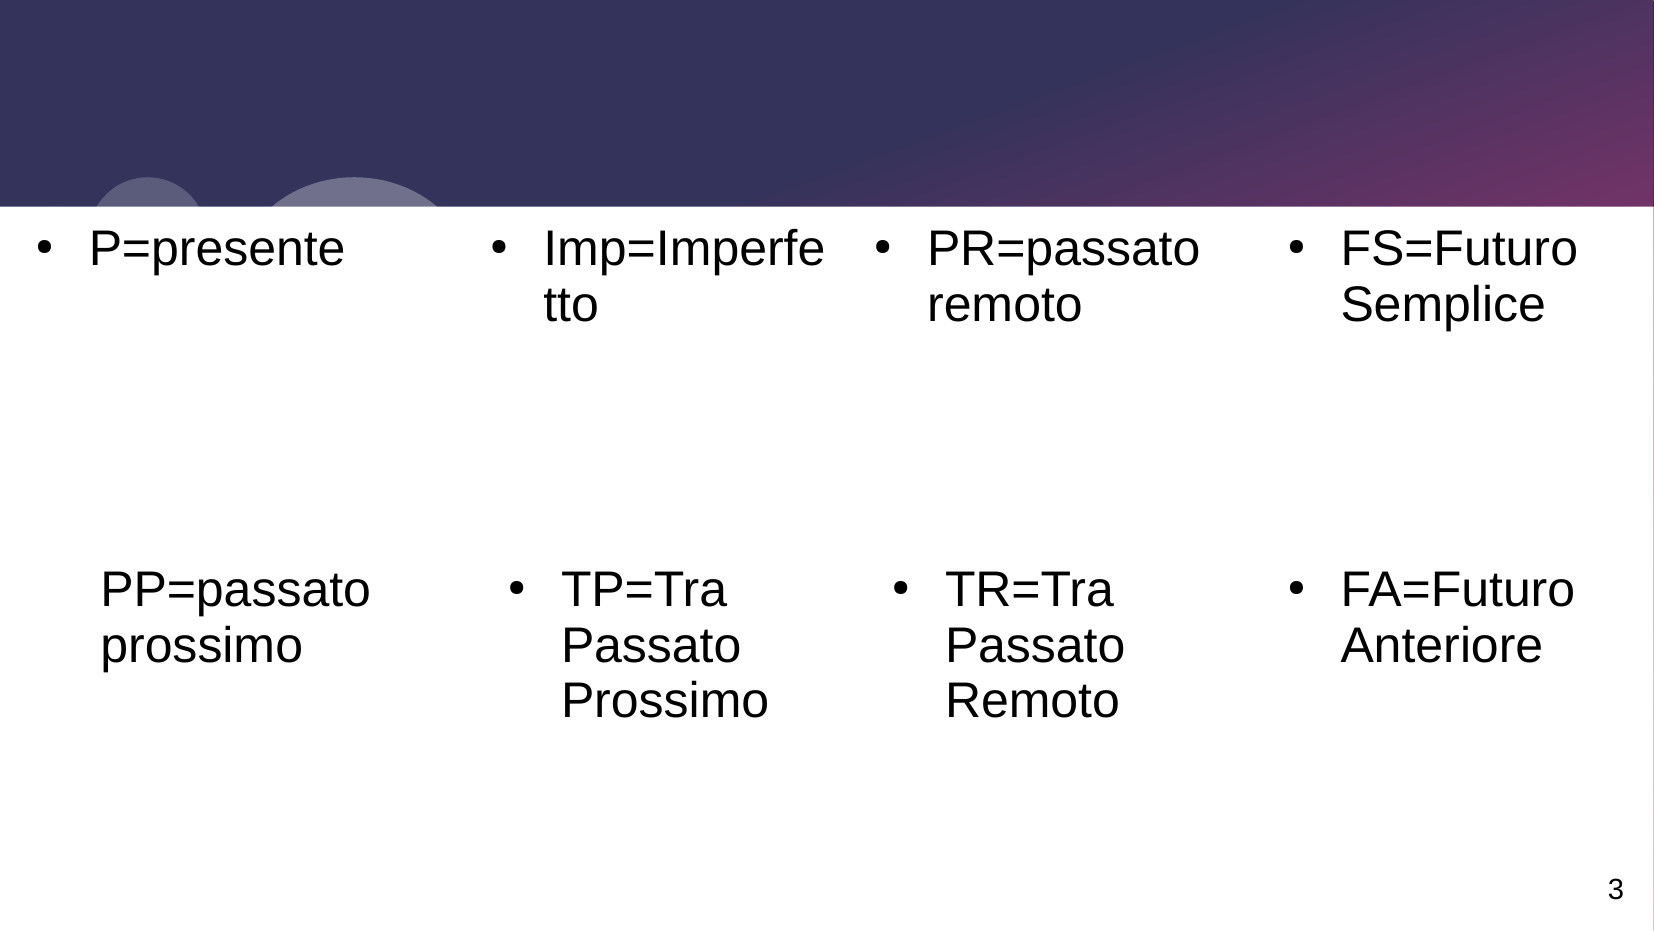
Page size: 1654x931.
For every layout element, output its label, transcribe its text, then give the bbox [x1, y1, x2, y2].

list FS=Futuro Semplice [1269, 220, 1636, 473]
list FA=Futuro Anteriore [1269, 561, 1636, 814]
list Imp=Imperfetto [472, 220, 839, 473]
list P=presente [17, 220, 384, 473]
list TR=Tra Passato Remoto [874, 561, 1241, 814]
list PR=passato remoto [856, 220, 1223, 473]
list PP=passato prossimo [29, 561, 396, 814]
list TP=Tra Passato Prossimo [490, 561, 857, 814]
